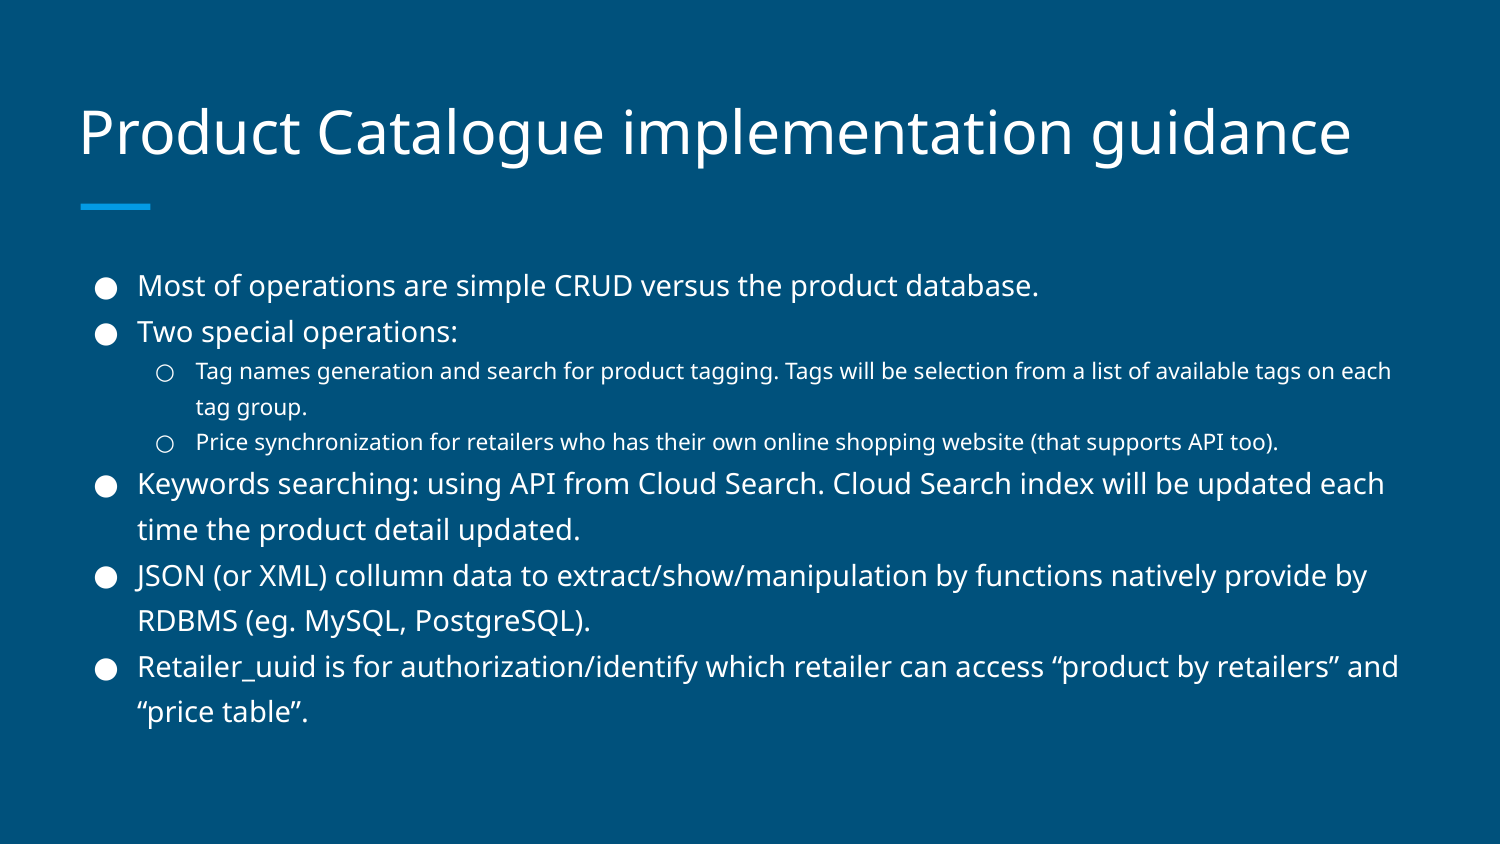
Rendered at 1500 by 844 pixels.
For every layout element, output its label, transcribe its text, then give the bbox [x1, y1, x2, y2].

title Product Catalogue implementation guidance [63, 75, 1437, 188]
list Most of operations are simple CRUD versus the product database. Two special operations: Tag names generation and search for product tagging. Tags will be selection from a list of available tags on each tag group. Price synchronization for retailers who has their own online shopping website (that supports API too). Keywords searching: using API from Cloud Search. Cloud Search index will be updated each time the product detail updated. JSON (or XML) collumn data to extract/show/manipulation by functions natively provide by RDBMS (eg. MySQL, PostgreSQL). Retailer_uuid is for authorization/identify which retailer can access “product by retailers” and “price table”. [63, 244, 1437, 750]
